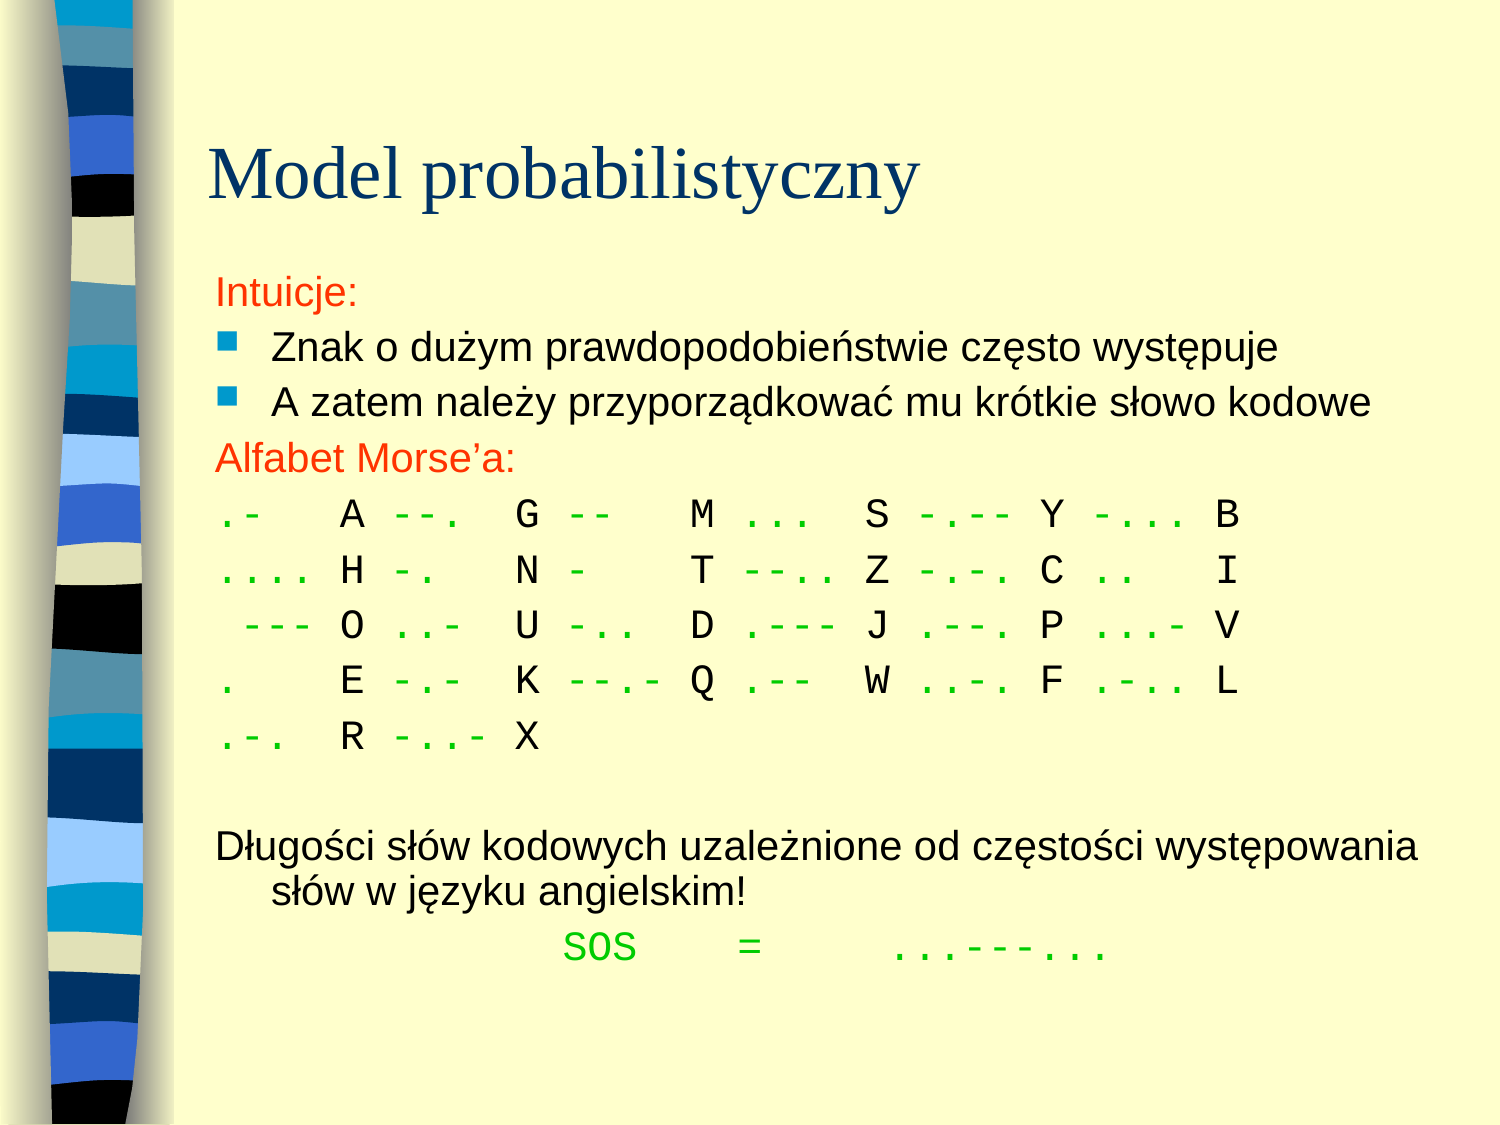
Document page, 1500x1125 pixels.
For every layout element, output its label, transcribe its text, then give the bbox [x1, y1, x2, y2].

list [174, 237, 1450, 913]
title Model probabilistyczny [192, 74, 1468, 262]
text_box Intuicje: Znak o dużym prawdopodobieństwie często występuje A zatem należy przyporządkować mu krótkie słowo kodowe Alfabet Morse’a: .- A --. G -- M ... S -.-- Y -... B .... H -. N - T --.. Z -.-. C .. I --- O ..- U -.. D .--- J .--. P ...- V . E -.- K --.- Q .-- W ..-. F .-.. L .-. R -..- X Długości słów kodowych uzależnione od częstości występowania słów w języku angielskim! SOS = ...---... [200, 262, 1476, 938]
